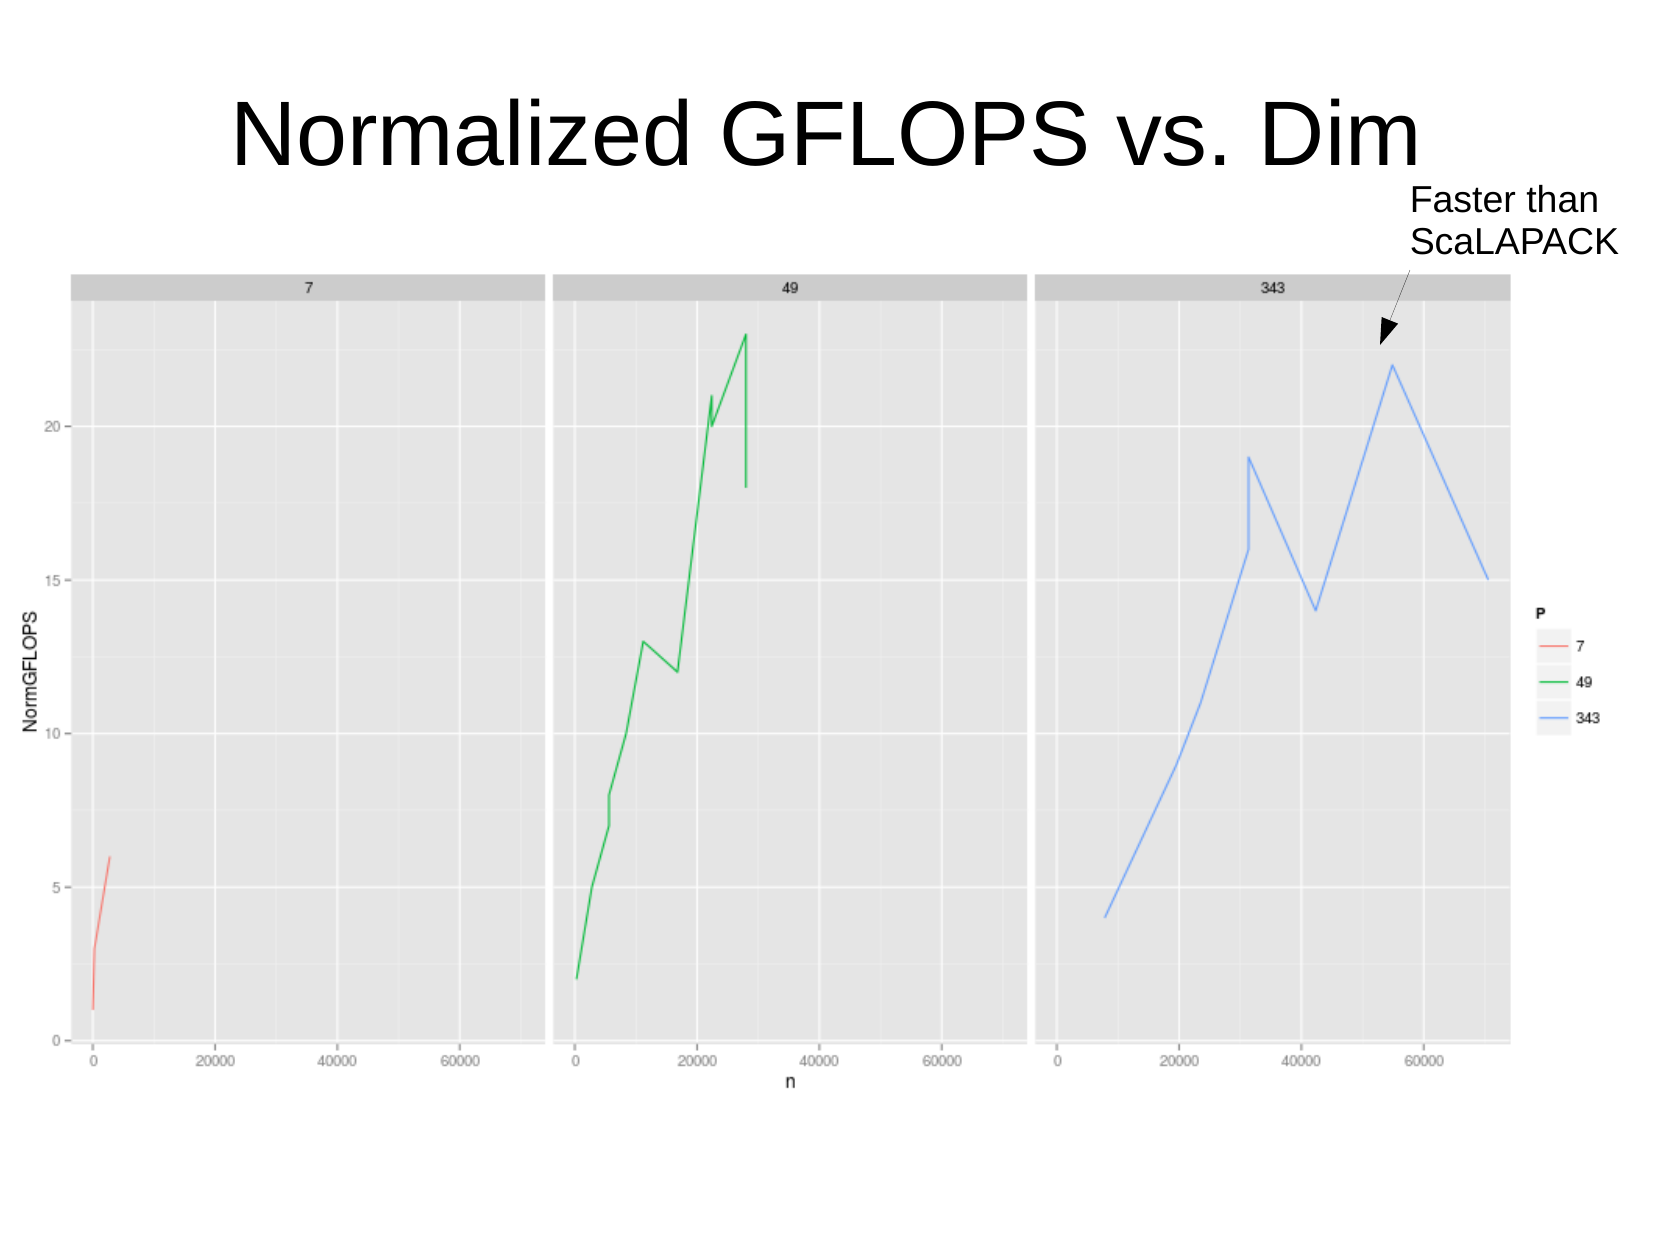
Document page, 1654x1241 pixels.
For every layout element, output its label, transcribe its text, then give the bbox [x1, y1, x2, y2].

title Normalized GFLOPS vs. Dim [82, 30, 1571, 238]
text_box Faster than ScaLAPACK [1395, 171, 1654, 271]
picture [1, 245, 1654, 1111]
